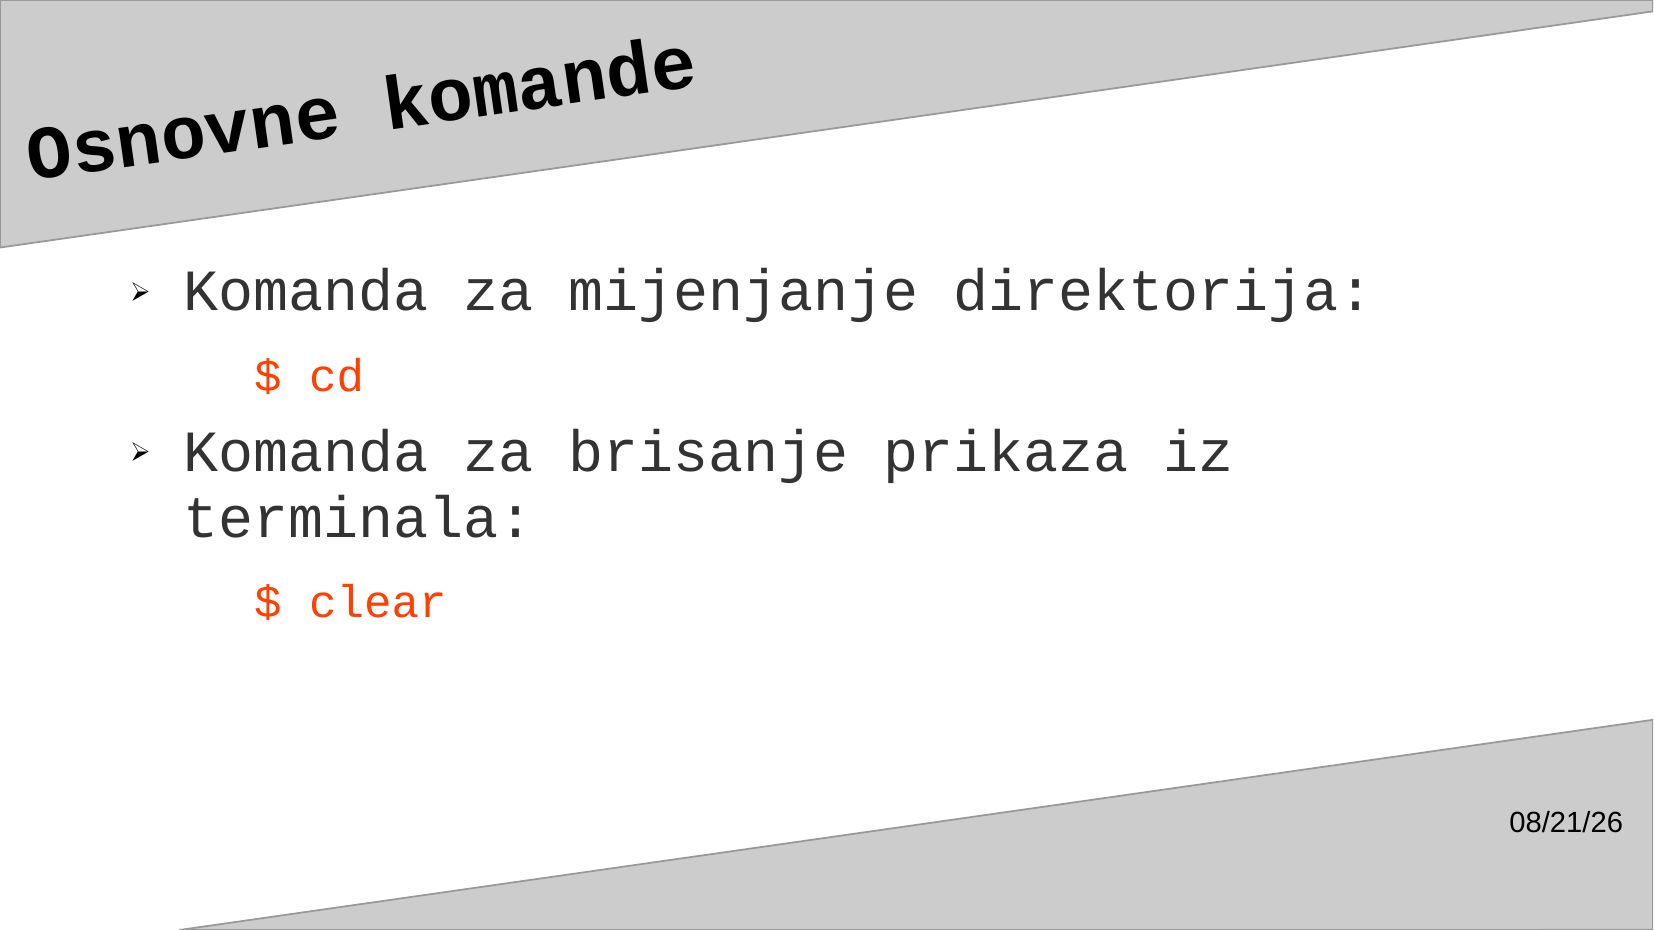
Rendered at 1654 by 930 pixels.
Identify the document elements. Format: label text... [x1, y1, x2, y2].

title Osnovne komande [16, 0, 1501, 239]
list Komanda za mijenjanje direktorija: $ cd Komanda za brisanje prikaza iz terminala: $ clear [112, 262, 1493, 840]
